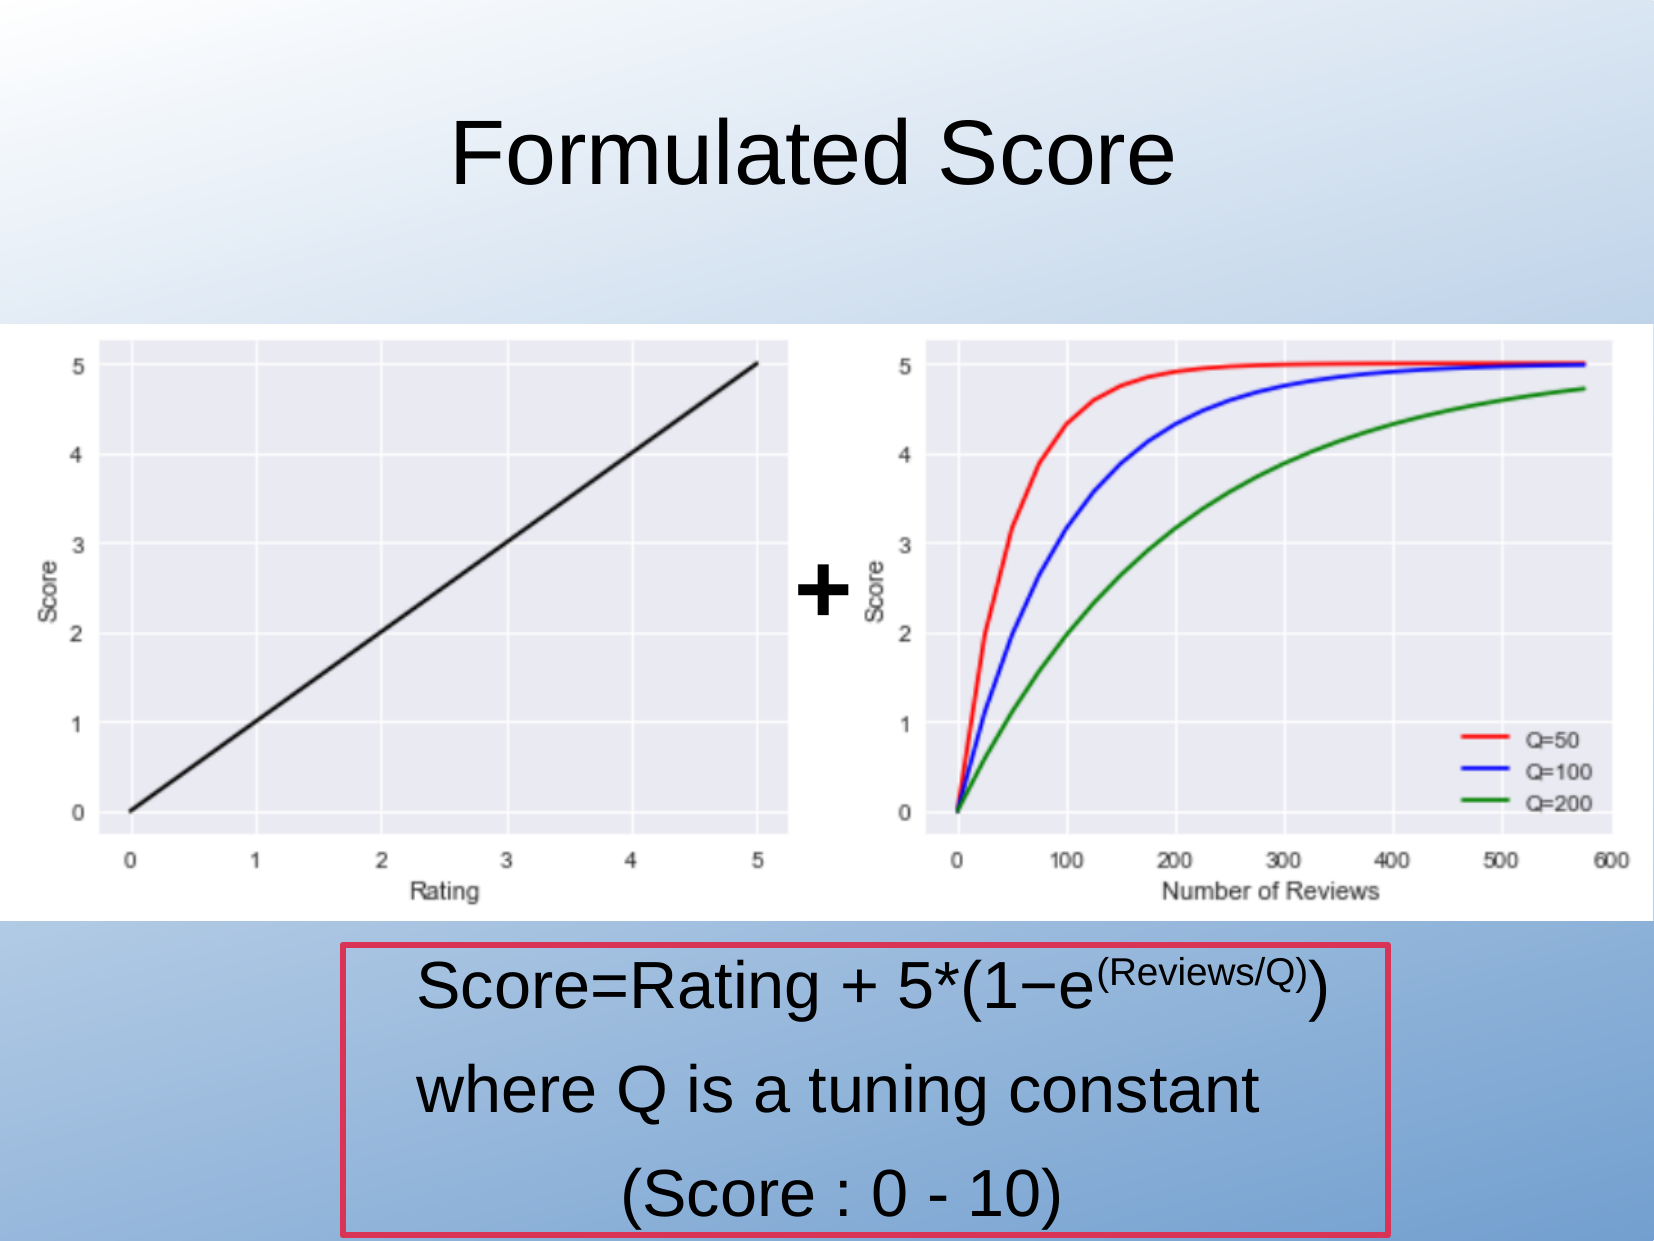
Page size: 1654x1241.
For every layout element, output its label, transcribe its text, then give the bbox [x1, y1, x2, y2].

title Formulated Score [82, 49, 1571, 257]
list Score=Rating + 5*(1−e(Reviews/Q)) where Q is a tuning constant (Score : 0 - 10) [342, 944, 1388, 1236]
text_box + [779, 525, 869, 652]
picture [0, 324, 1654, 921]
